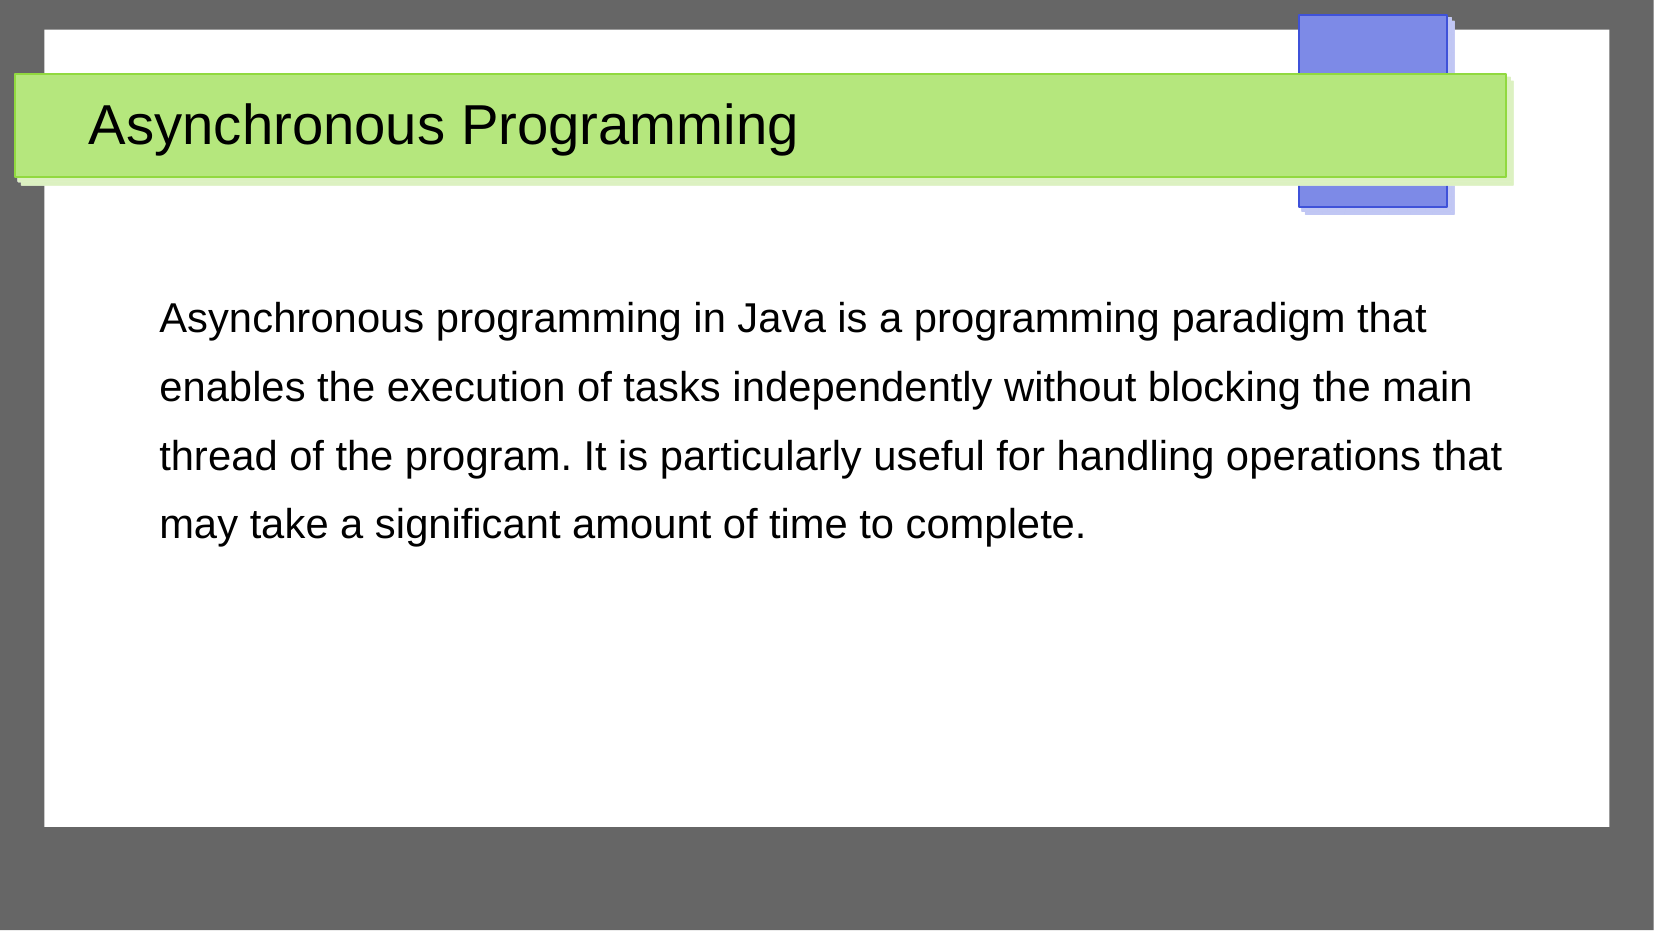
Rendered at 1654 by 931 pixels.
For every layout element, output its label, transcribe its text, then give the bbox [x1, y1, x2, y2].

list Asynchronous programming in Java is a programming paradigm that enables the execution of tasks independently without blocking the main thread of the program. It is particularly useful for handling operations that may take a significant amount of time to complete. [88, 295, 1565, 886]
title Asynchronous Programming [88, 73, 1506, 178]
